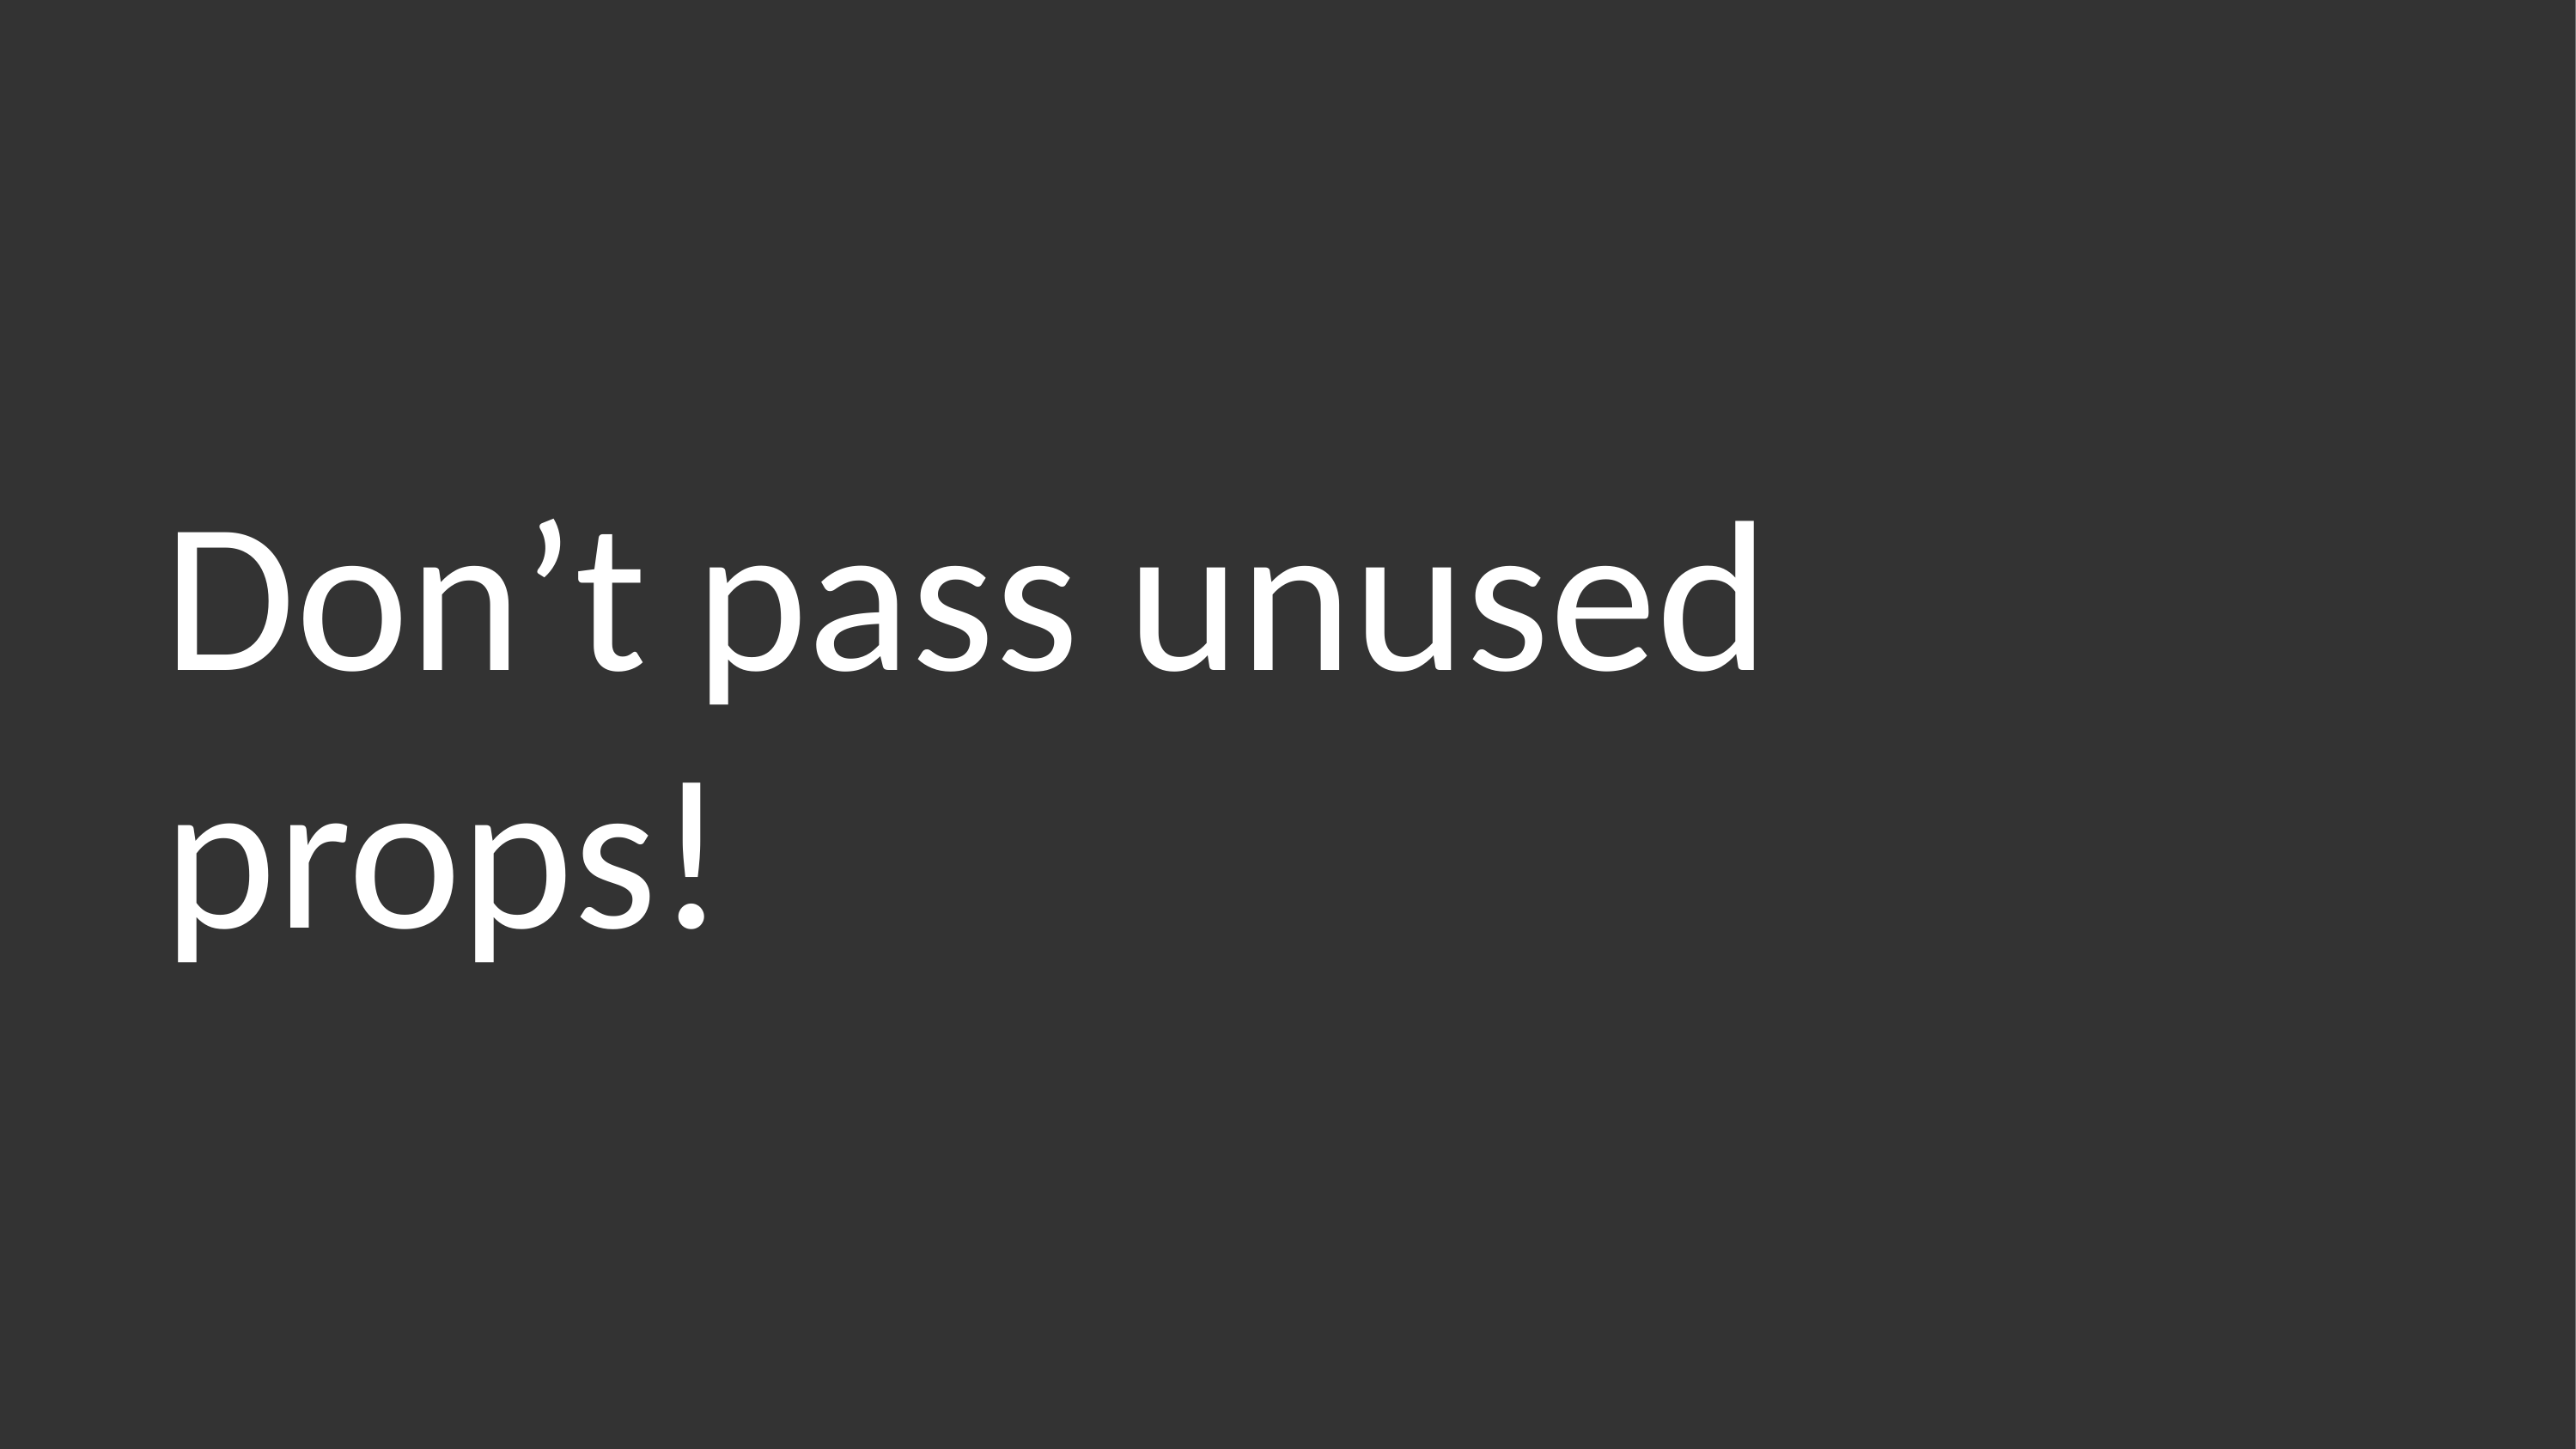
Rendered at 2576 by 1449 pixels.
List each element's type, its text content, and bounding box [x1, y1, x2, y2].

title Don’t pass unused props! [137, 137, 2402, 1290]
